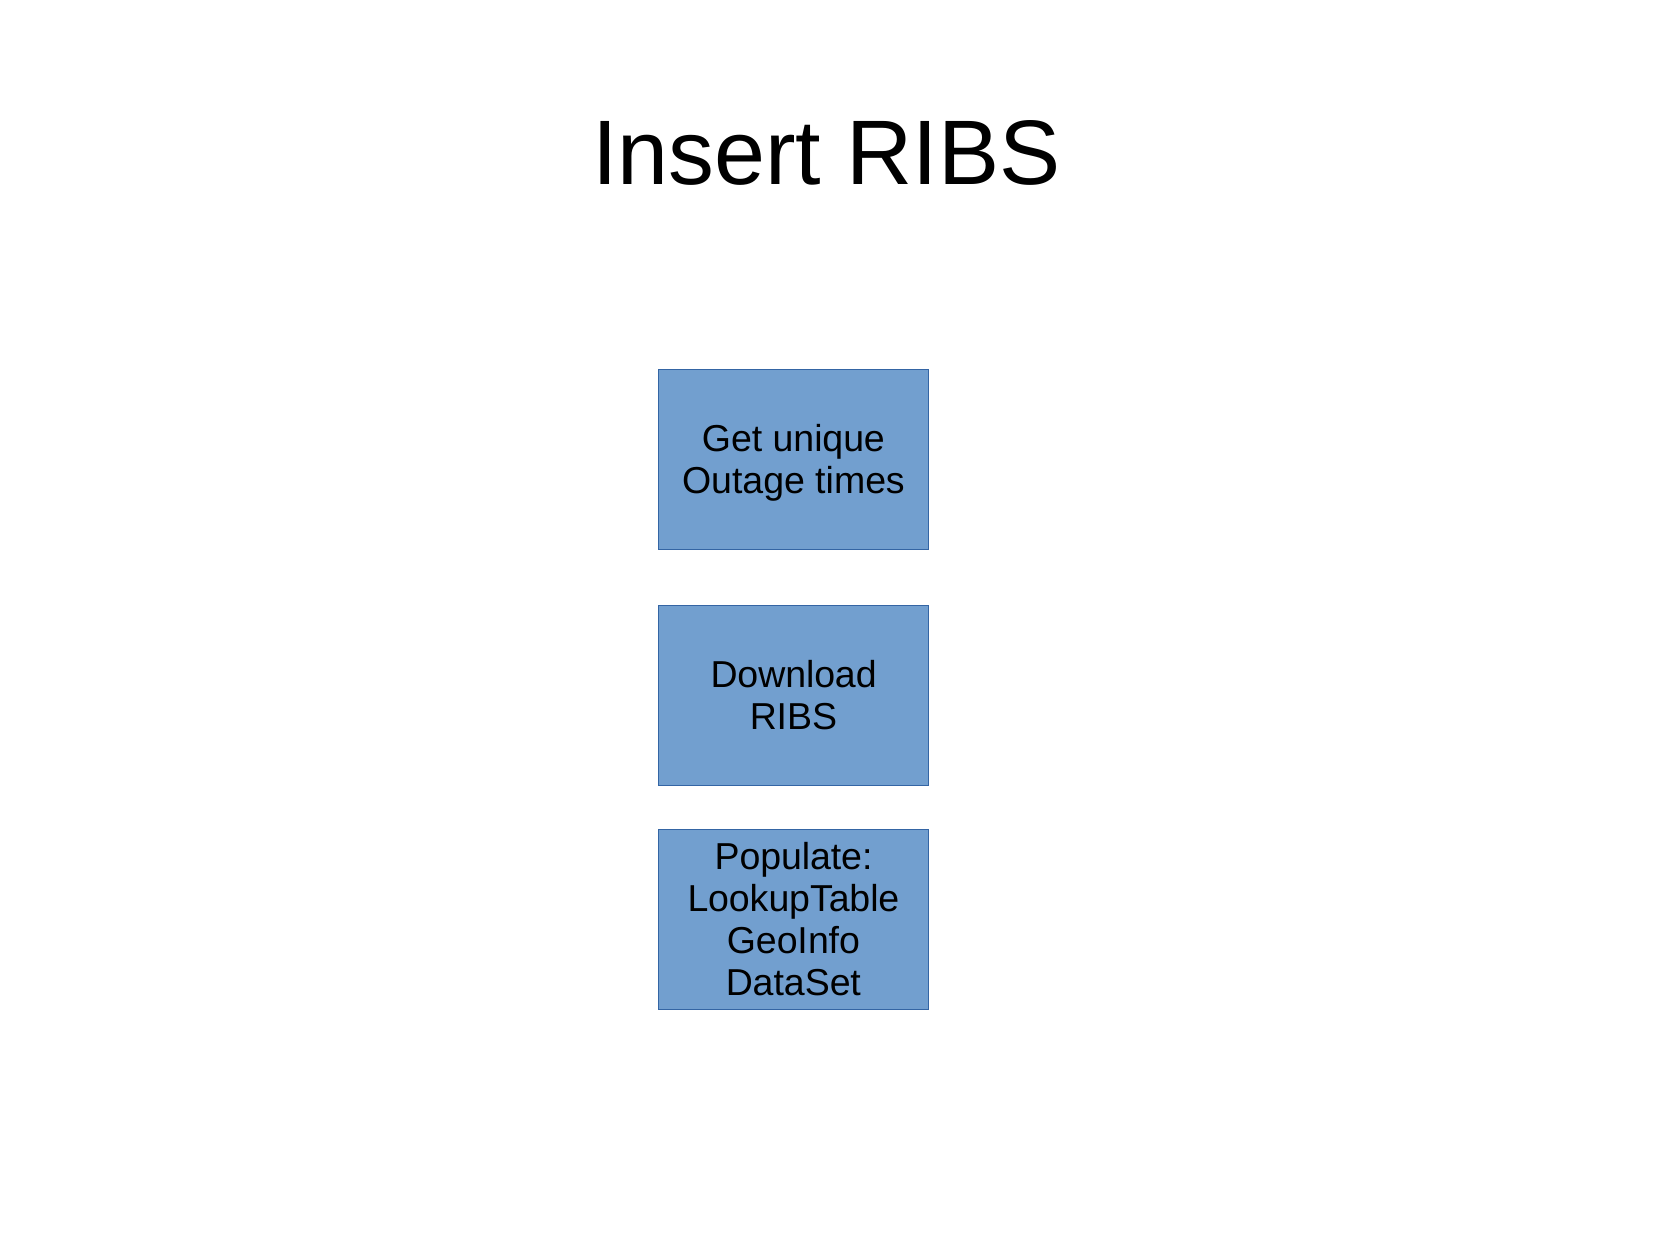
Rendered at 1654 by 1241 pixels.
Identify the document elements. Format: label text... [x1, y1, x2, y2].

text_box Download RIBS [658, 605, 929, 786]
text_box Populate: LookupTable GeoInfo DataSet [658, 829, 929, 1010]
title Insert RIBS [82, 49, 1571, 257]
text_box Get unique Outage times [658, 369, 929, 550]
